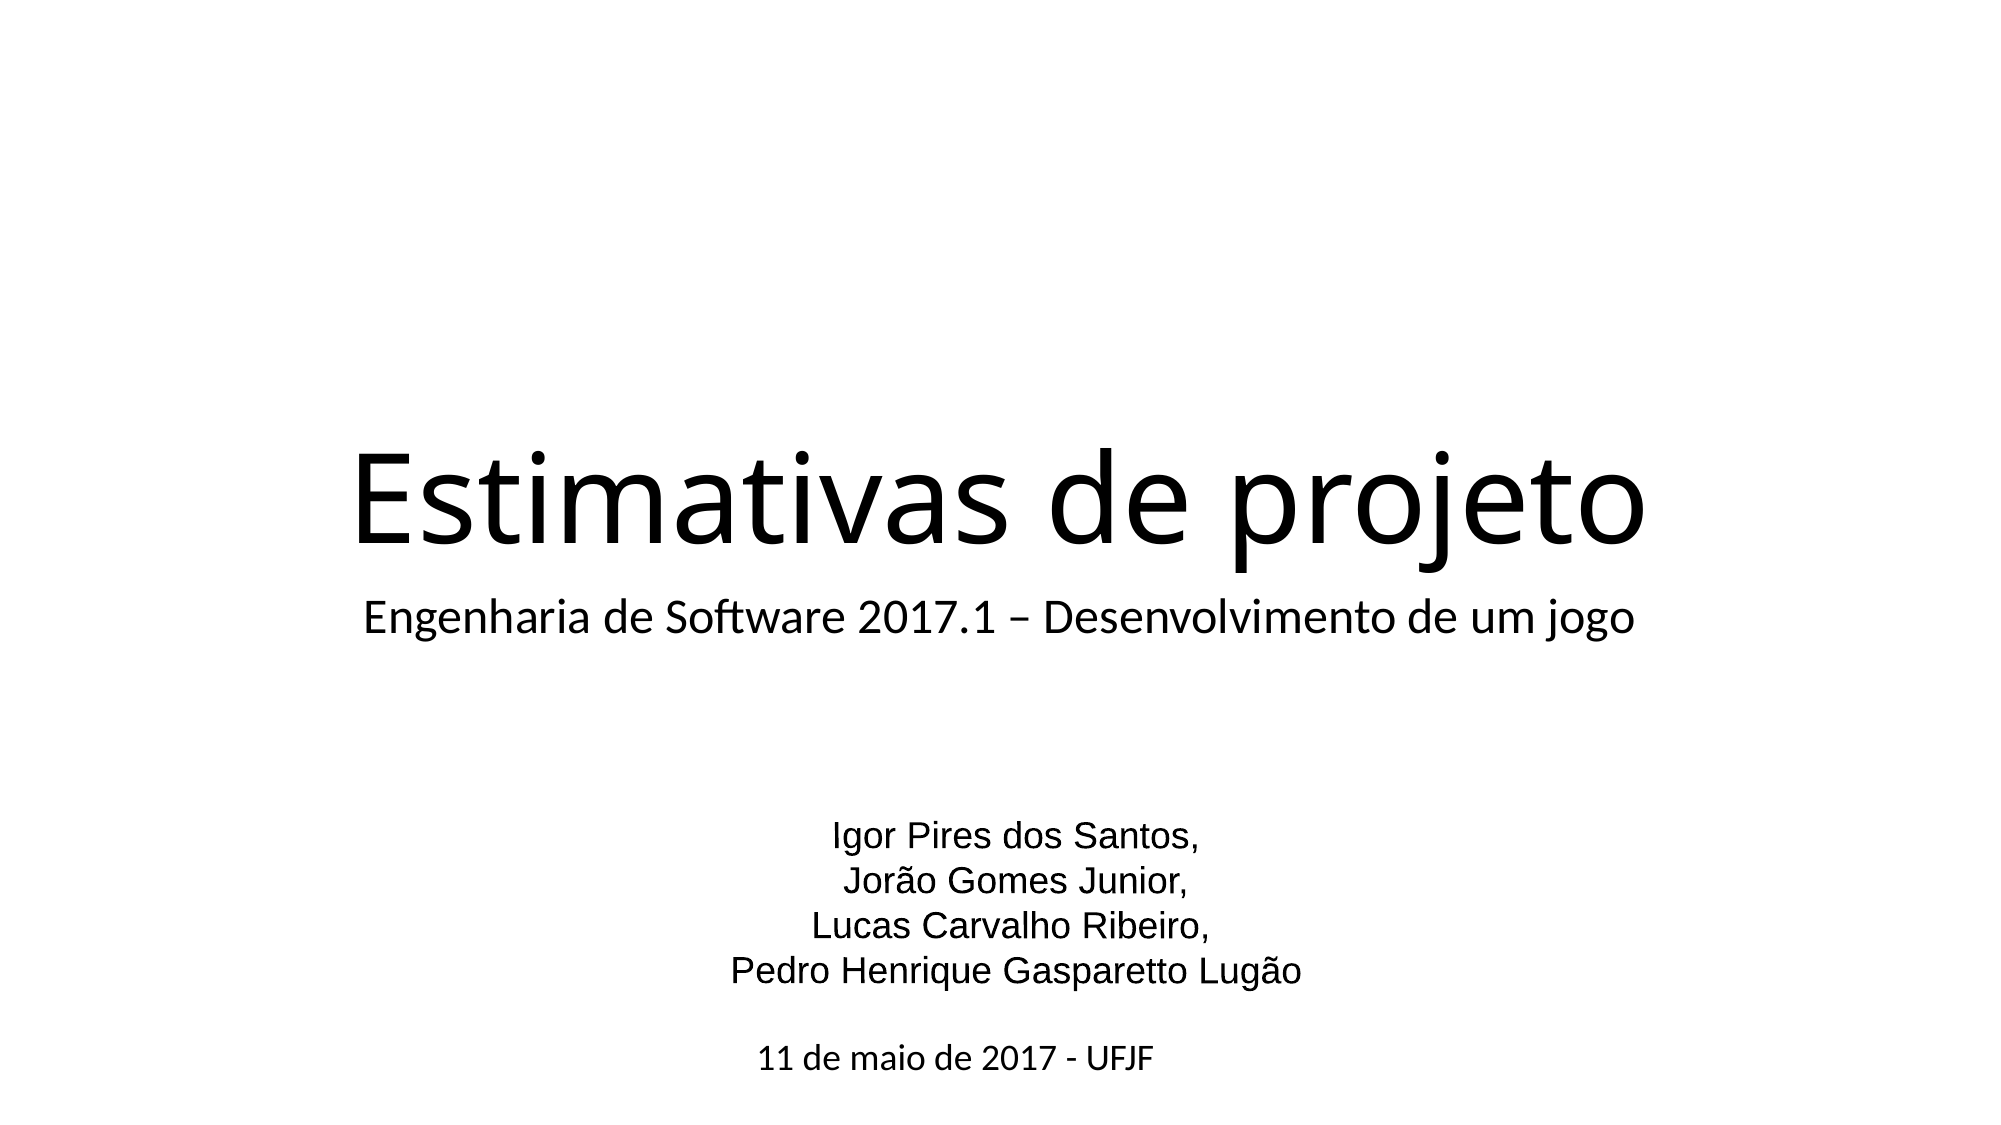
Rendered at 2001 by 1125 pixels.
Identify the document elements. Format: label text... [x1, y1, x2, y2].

text_box Engenharia de Software 2017.1 – Desenvolvimento de um jogo [249, 575, 1750, 848]
text_box Estimativas de projeto [249, 184, 1750, 575]
text_box Igor Pires dos Santos, Jorão Gomes Junior, Lucas Carvalho Ribeiro, Pedro Henrique Gasparetto Lugão [661, 803, 1371, 919]
text_box 11 de maio de 2017 - UFJF [741, 1025, 1267, 1086]
